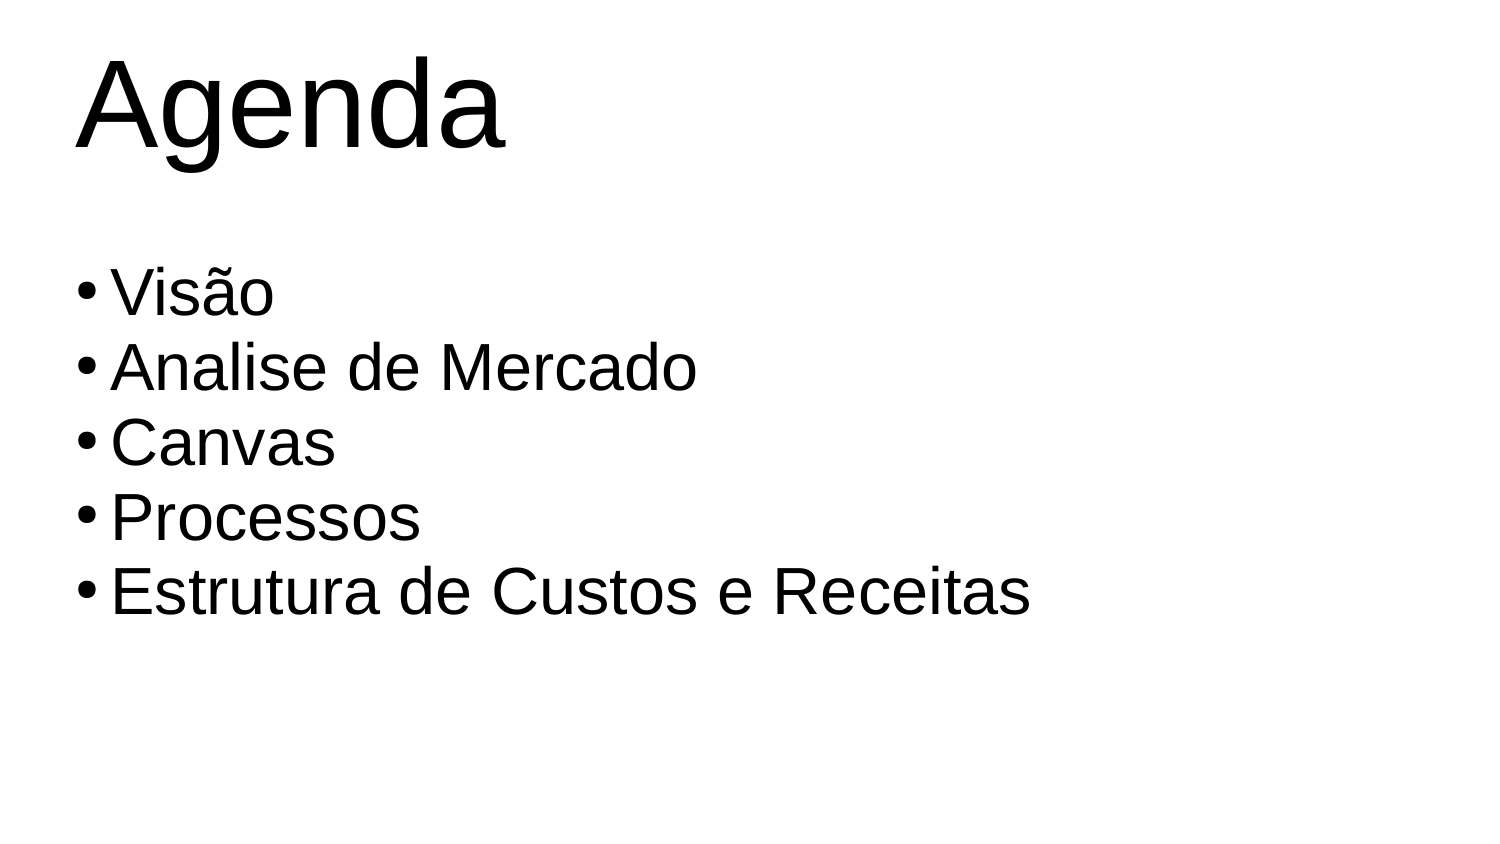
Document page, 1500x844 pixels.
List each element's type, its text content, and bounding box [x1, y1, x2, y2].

title Agenda [75, 33, 1425, 175]
subtitle Visão Analise de Mercado Canvas Processos Estrutura de Custos e Receitas [75, 197, 1425, 687]
